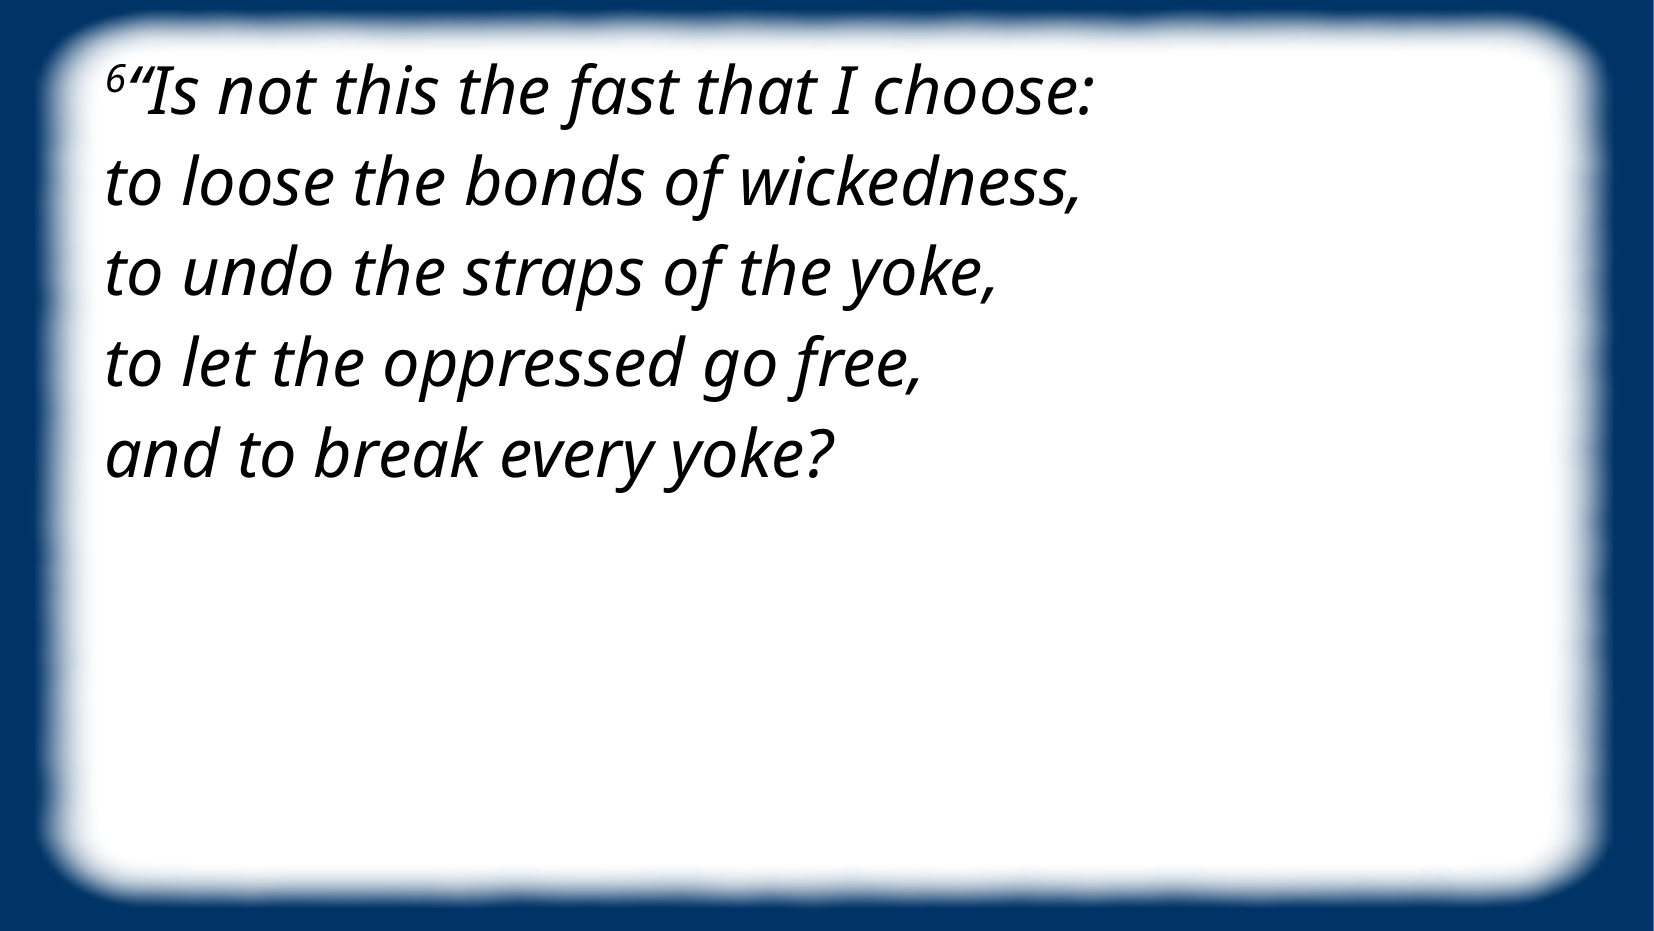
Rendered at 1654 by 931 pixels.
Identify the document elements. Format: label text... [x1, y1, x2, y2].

picture [0, 0, 1654, 931]
text_box 6“Is not this the fast that I choose: to loose the bonds of wickedness, to undo the straps of the yoke, to let the oppressed go free, and to break every yoke? [90, 35, 1546, 495]
